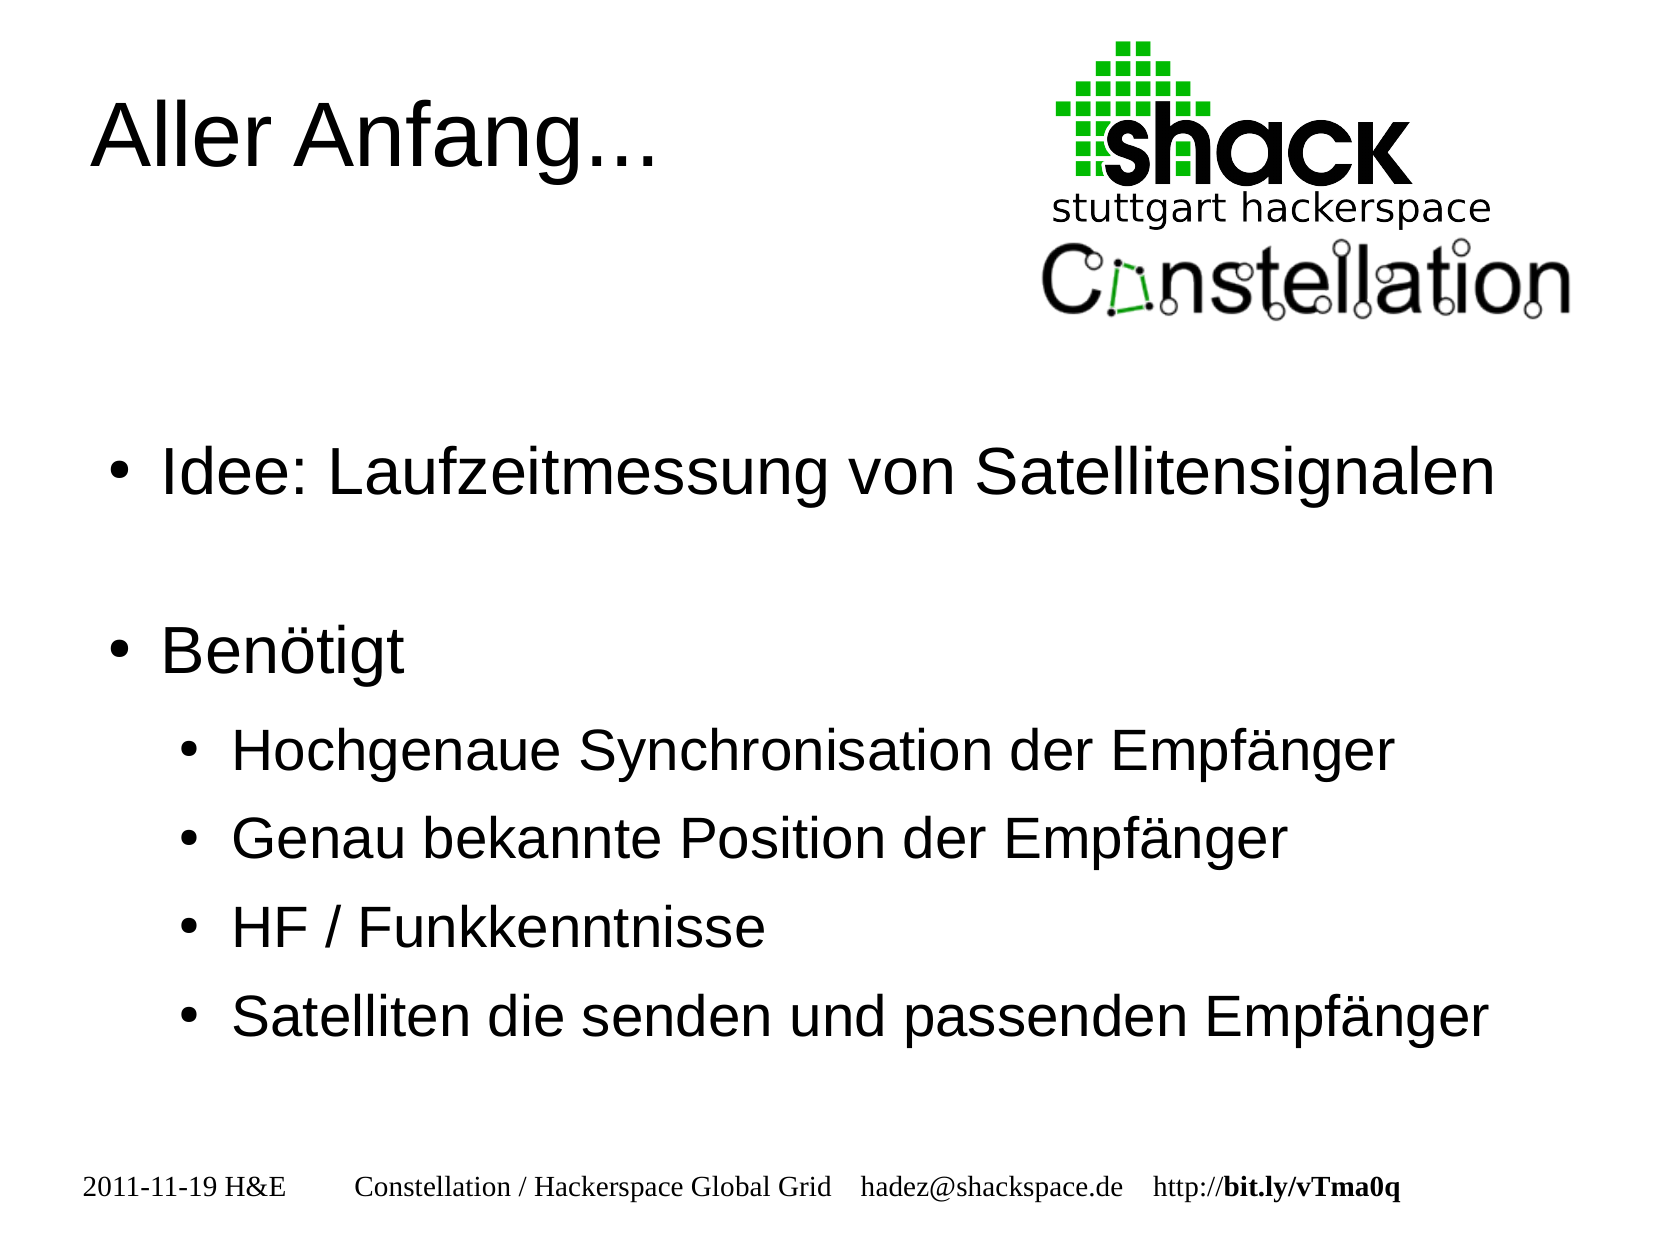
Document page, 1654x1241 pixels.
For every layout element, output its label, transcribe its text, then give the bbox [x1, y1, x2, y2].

title Aller Anfang... [90, 30, 1029, 241]
list Idee: Laufzeitmessung von Satellitensignalen Benötigt Hochgenaue Synchronisation der Empfänger Genau bekannte Position der Empfänger HF / Funkkenntnisse Satelliten die senden und passenden Empfänger [90, 330, 1571, 1141]
picture [1028, 34, 1586, 325]
